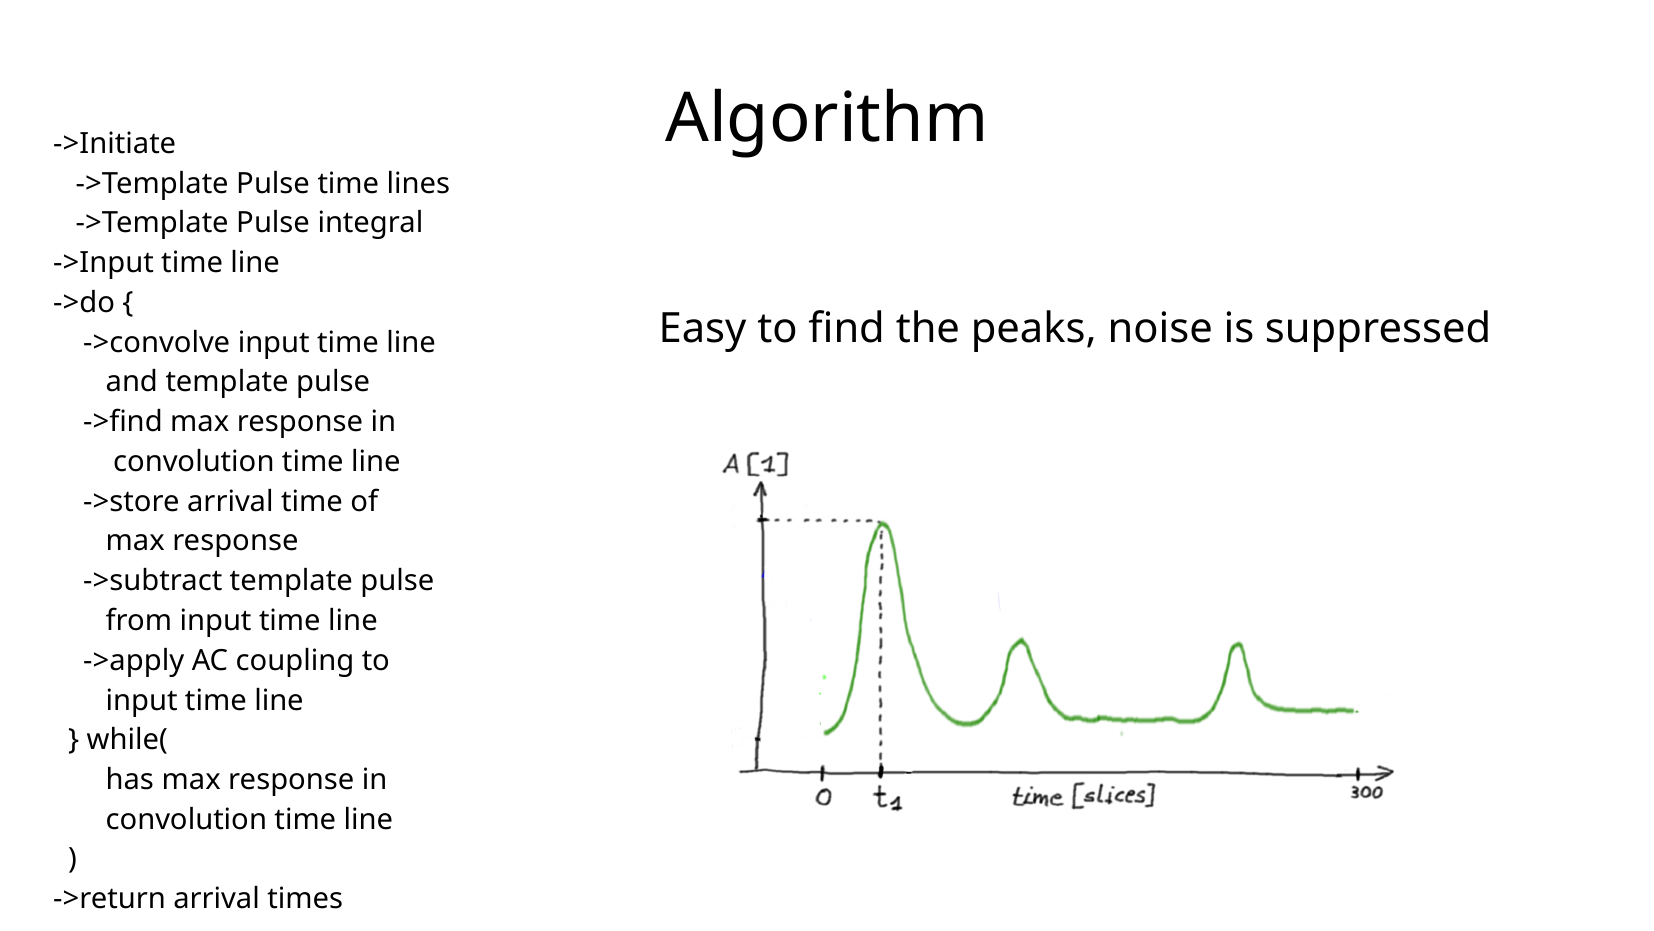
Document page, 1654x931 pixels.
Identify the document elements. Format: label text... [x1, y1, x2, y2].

picture [714, 442, 1394, 813]
title Algorithm [82, 37, 1571, 193]
title Easy to find the peaks, noise is suppressed [658, 286, 1654, 365]
title ->Initiate ->Template Pulse time lines ->Template Pulse integral ->Input time line ->do { ->convolve input time line and template pulse ->find max response in convolution time line ->store arrival time of max response ->subtract template pulse from input time line ->apply AC coupling to input time line } while( has max response in convolution time line ) ->return arrival times [53, 144, 1087, 895]
